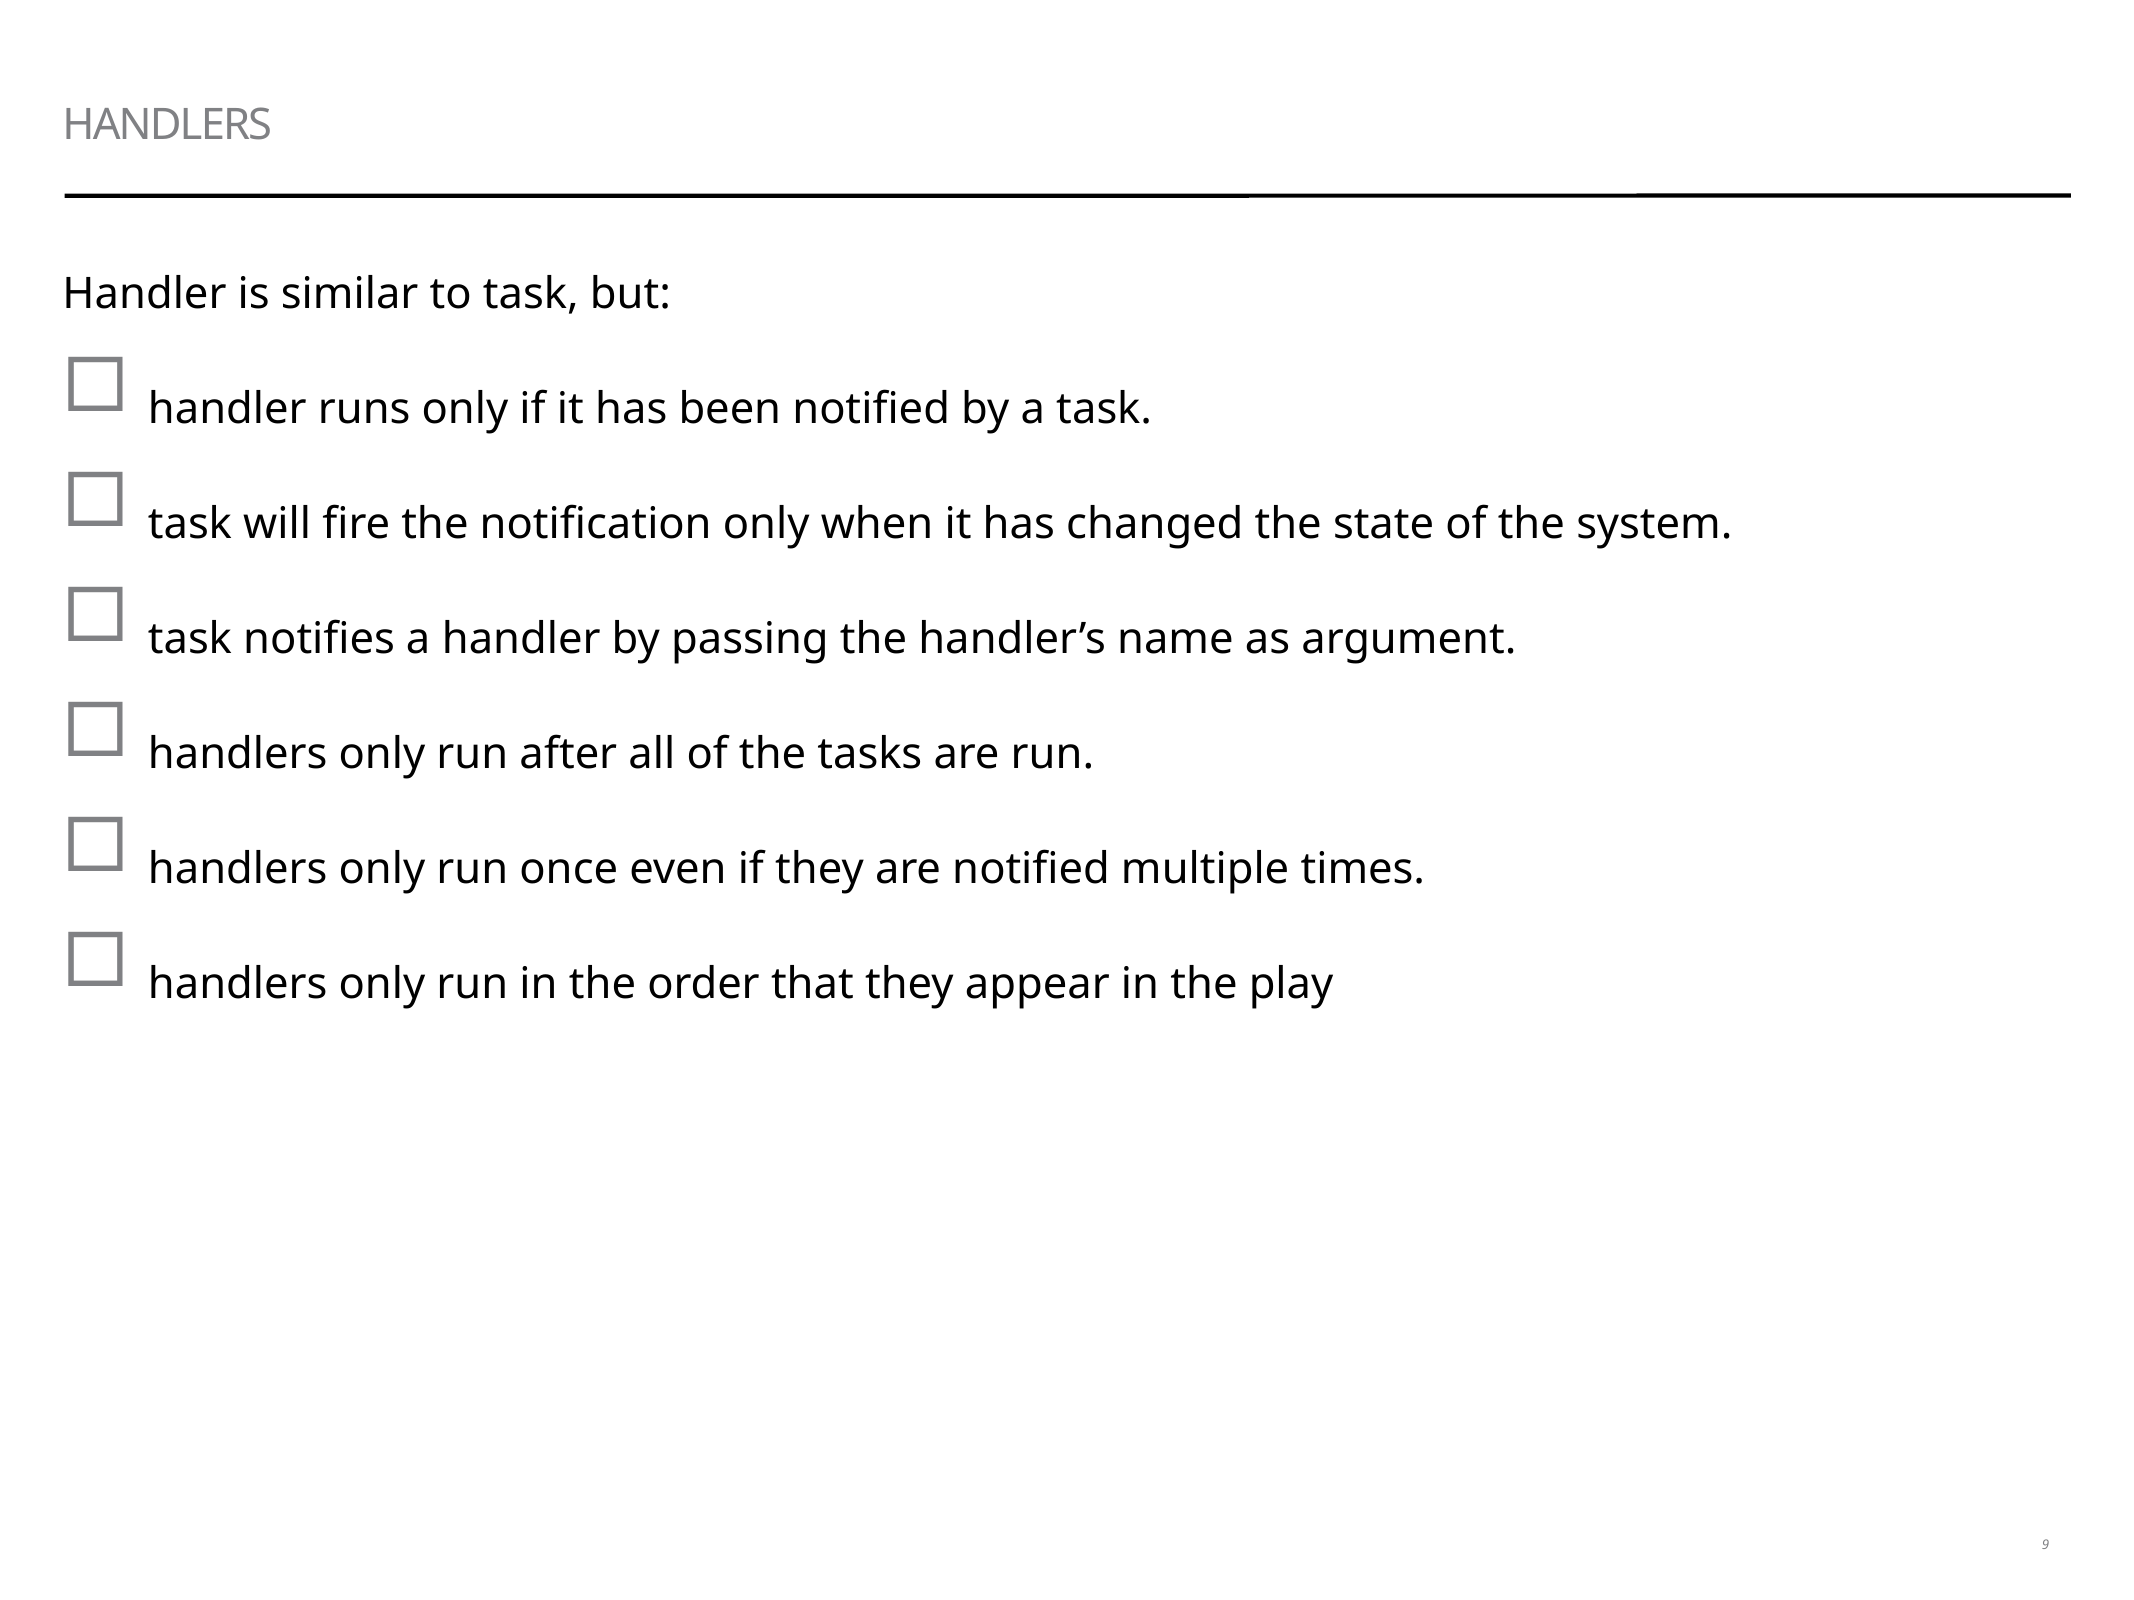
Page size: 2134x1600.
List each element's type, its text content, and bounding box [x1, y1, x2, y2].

title HANDLERS [62, 50, 2071, 169]
list Handler is similar to task, but: handler runs only if it has been notified by a task. task will fire the notification only when it has changed the state of the system. task notifies a handler by passing the handler’s name as argument. handlers only run after all of the tasks are run. handlers only run once even if they are notified multiple times. handlers only run in the order that they appear in the play [62, 233, 2071, 1486]
slide_number <number> [2026, 1518, 2071, 1567]
